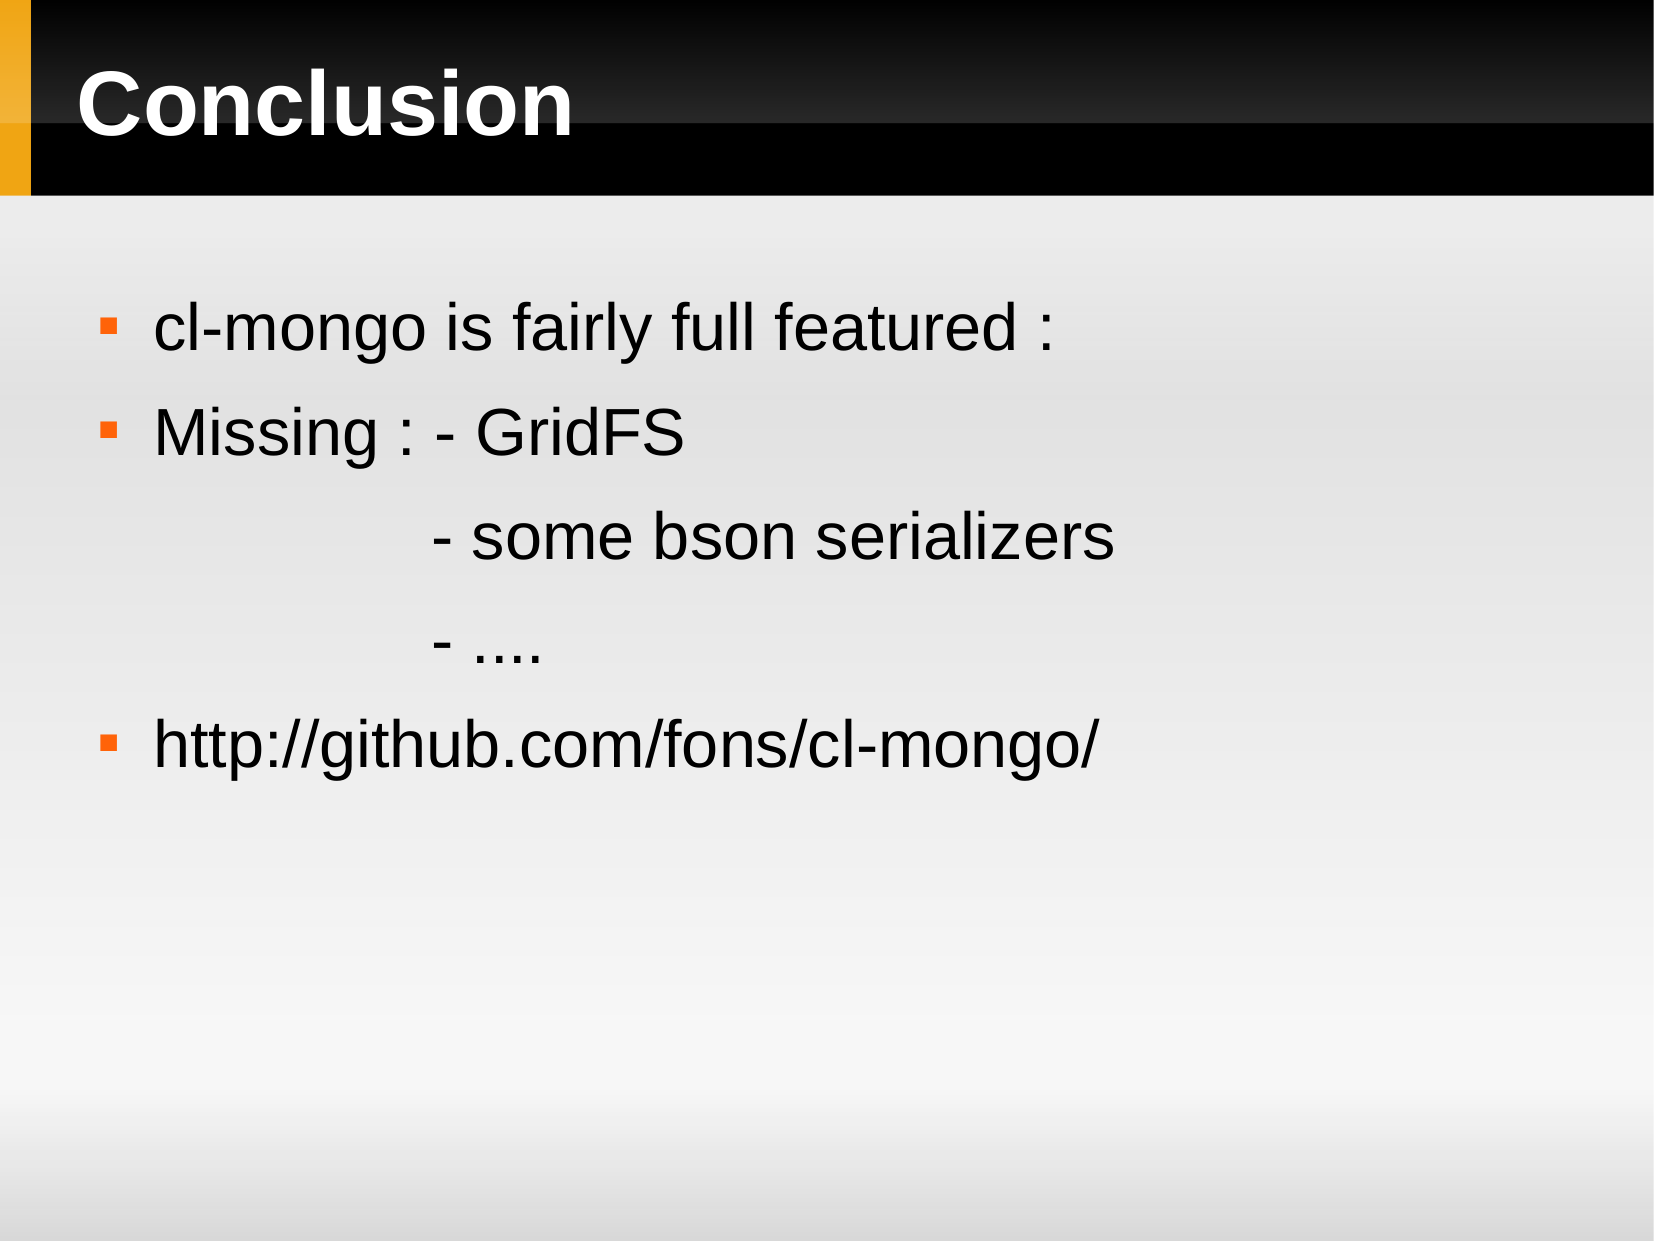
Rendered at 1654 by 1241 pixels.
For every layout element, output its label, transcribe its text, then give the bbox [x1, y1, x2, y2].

title Conclusion [76, 7, 1565, 200]
picture [0, 0, 1654, 1241]
list cl-mongo is fairly full featured : Missing : - GridFS - some bson serializers - .... http://github.com/fons/cl-mongo/ [82, 290, 1571, 1094]
